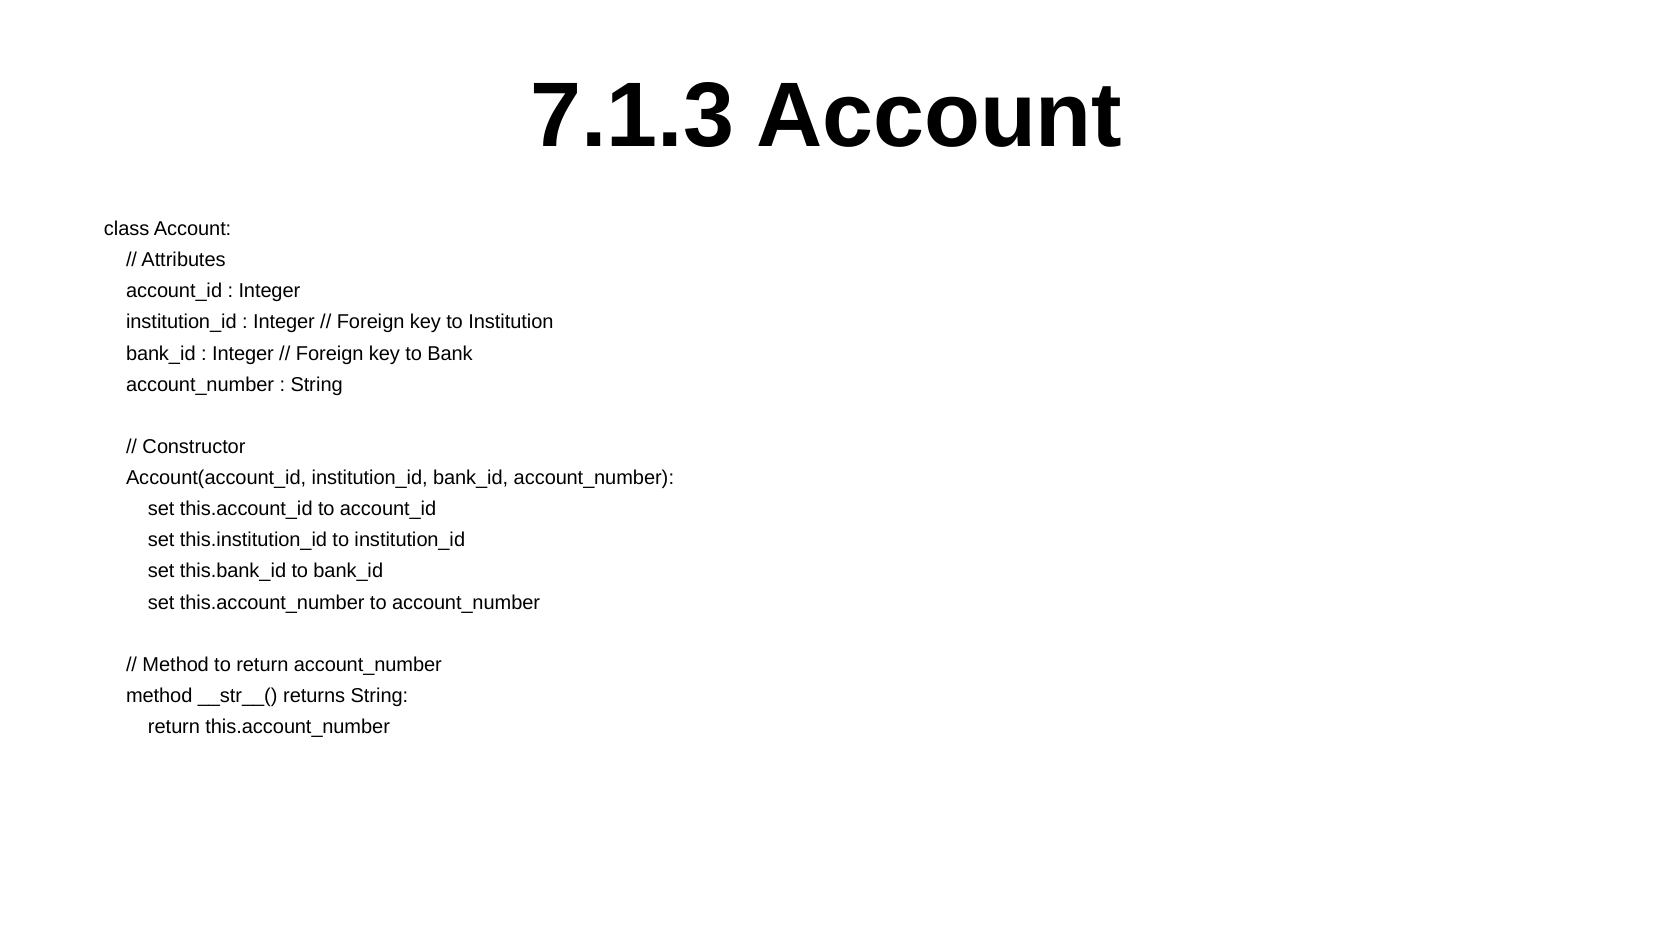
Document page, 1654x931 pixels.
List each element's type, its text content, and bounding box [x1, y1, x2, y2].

title 7.1.3 Account [82, 37, 1571, 193]
list class Account: // Attributes account_id : Integer institution_id : Integer // Foreign key to Institution bank_id : Integer // Foreign key to Bank account_number : String // Constructor Account(account_id, institution_id, bank_id, account_number): set this.account_id to account_id set this.institution_id to institution_id set this.bank_id to bank_id set this.account_number to account_number // Method to return account_number method __str__() returns String: return this.account_number [82, 217, 1571, 758]
